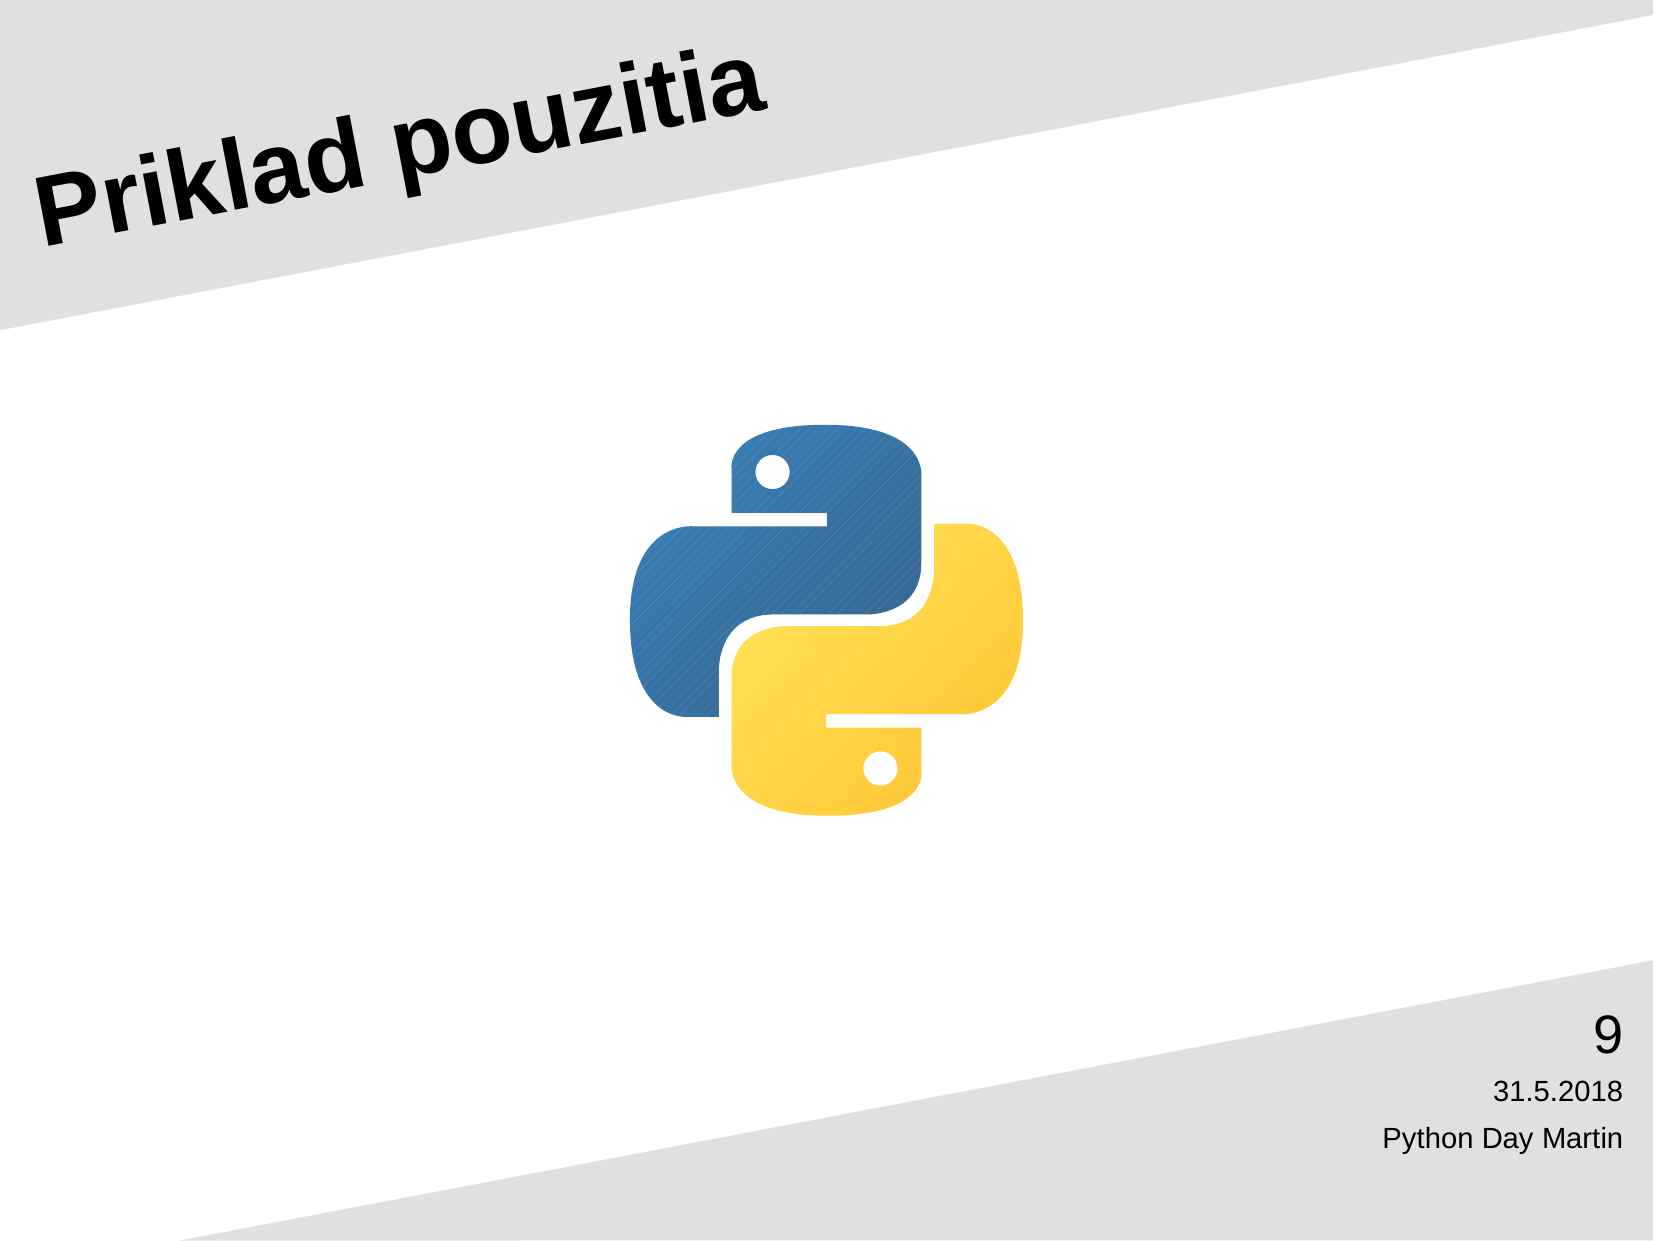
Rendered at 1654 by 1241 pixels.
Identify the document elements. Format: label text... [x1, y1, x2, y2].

picture [629, 424, 1024, 816]
title Priklad pouzitia [16, 0, 1518, 315]
